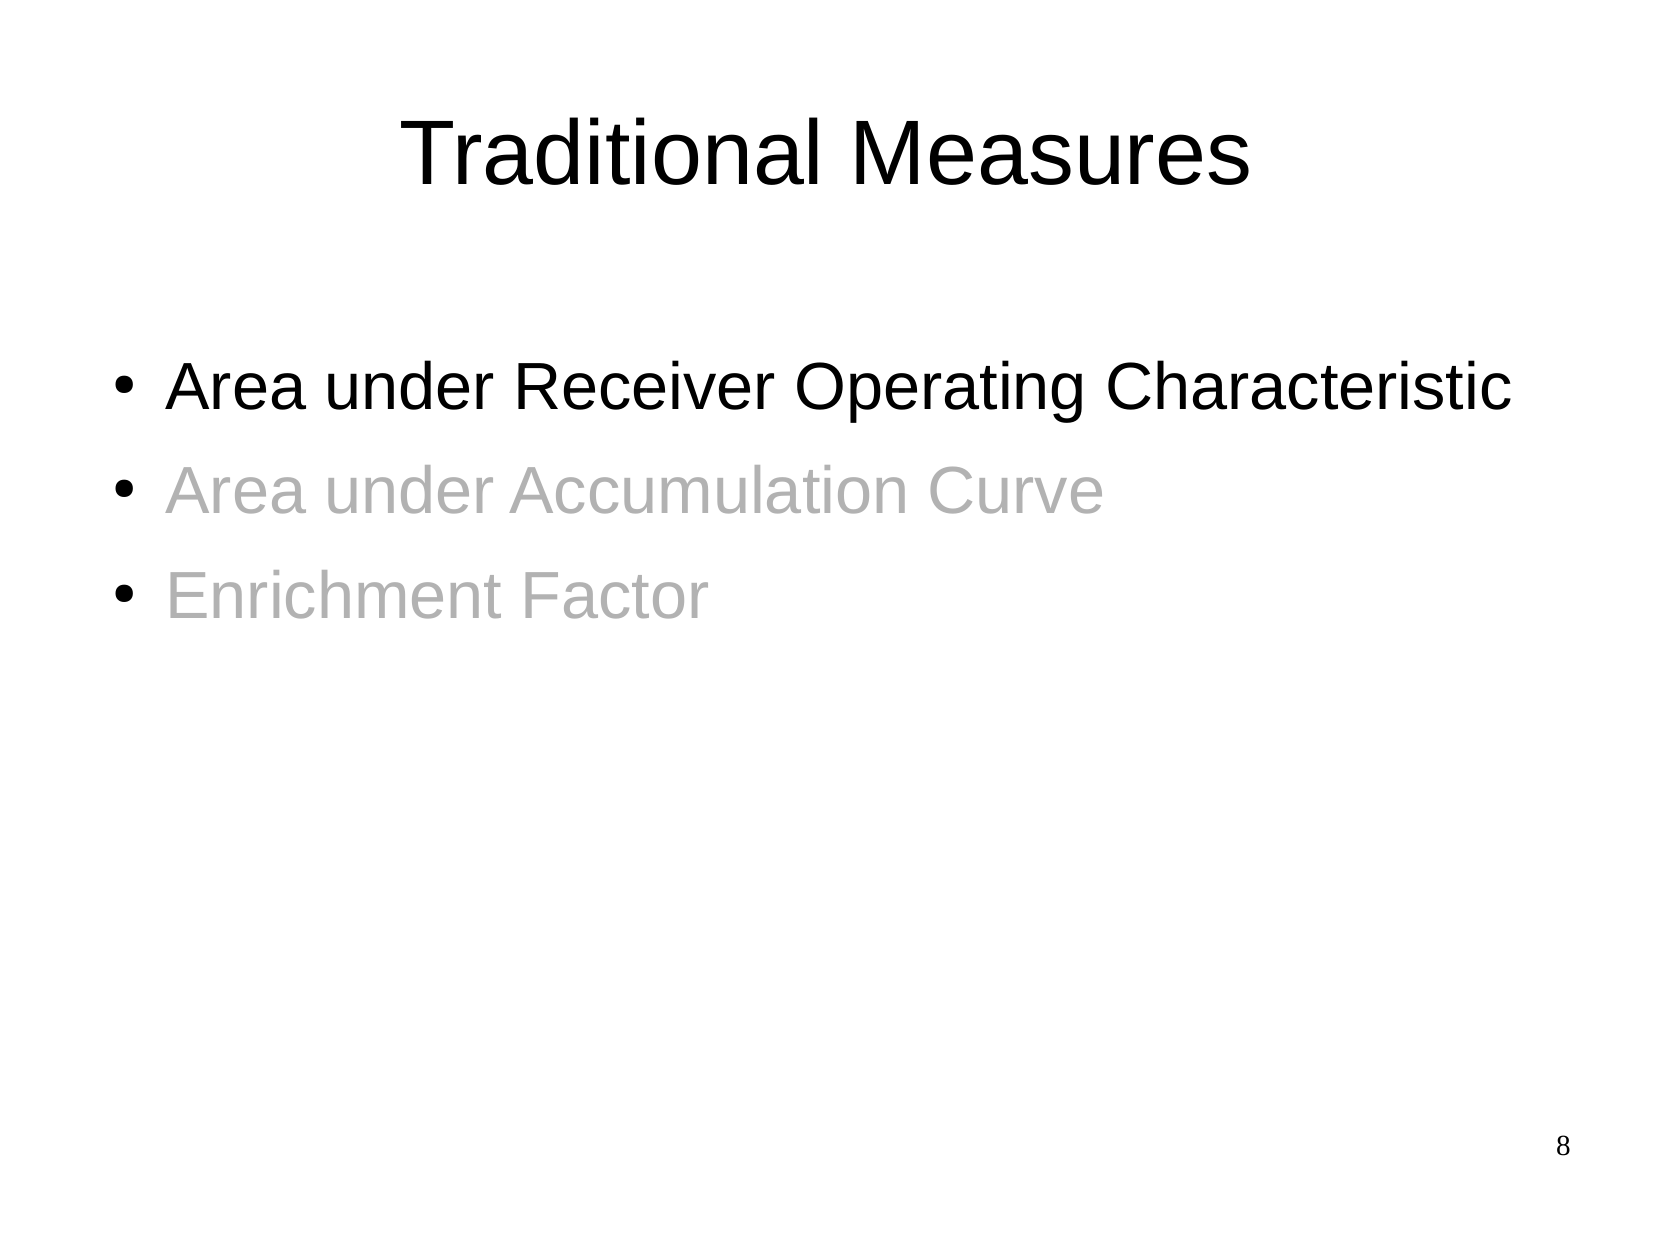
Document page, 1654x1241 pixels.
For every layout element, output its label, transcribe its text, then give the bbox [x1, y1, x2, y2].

list Area under Receiver Operating Characteristic Area under Accumulation Curve Enrichment Factor [94, 349, 1530, 1069]
title Traditional Measures [82, 49, 1571, 257]
